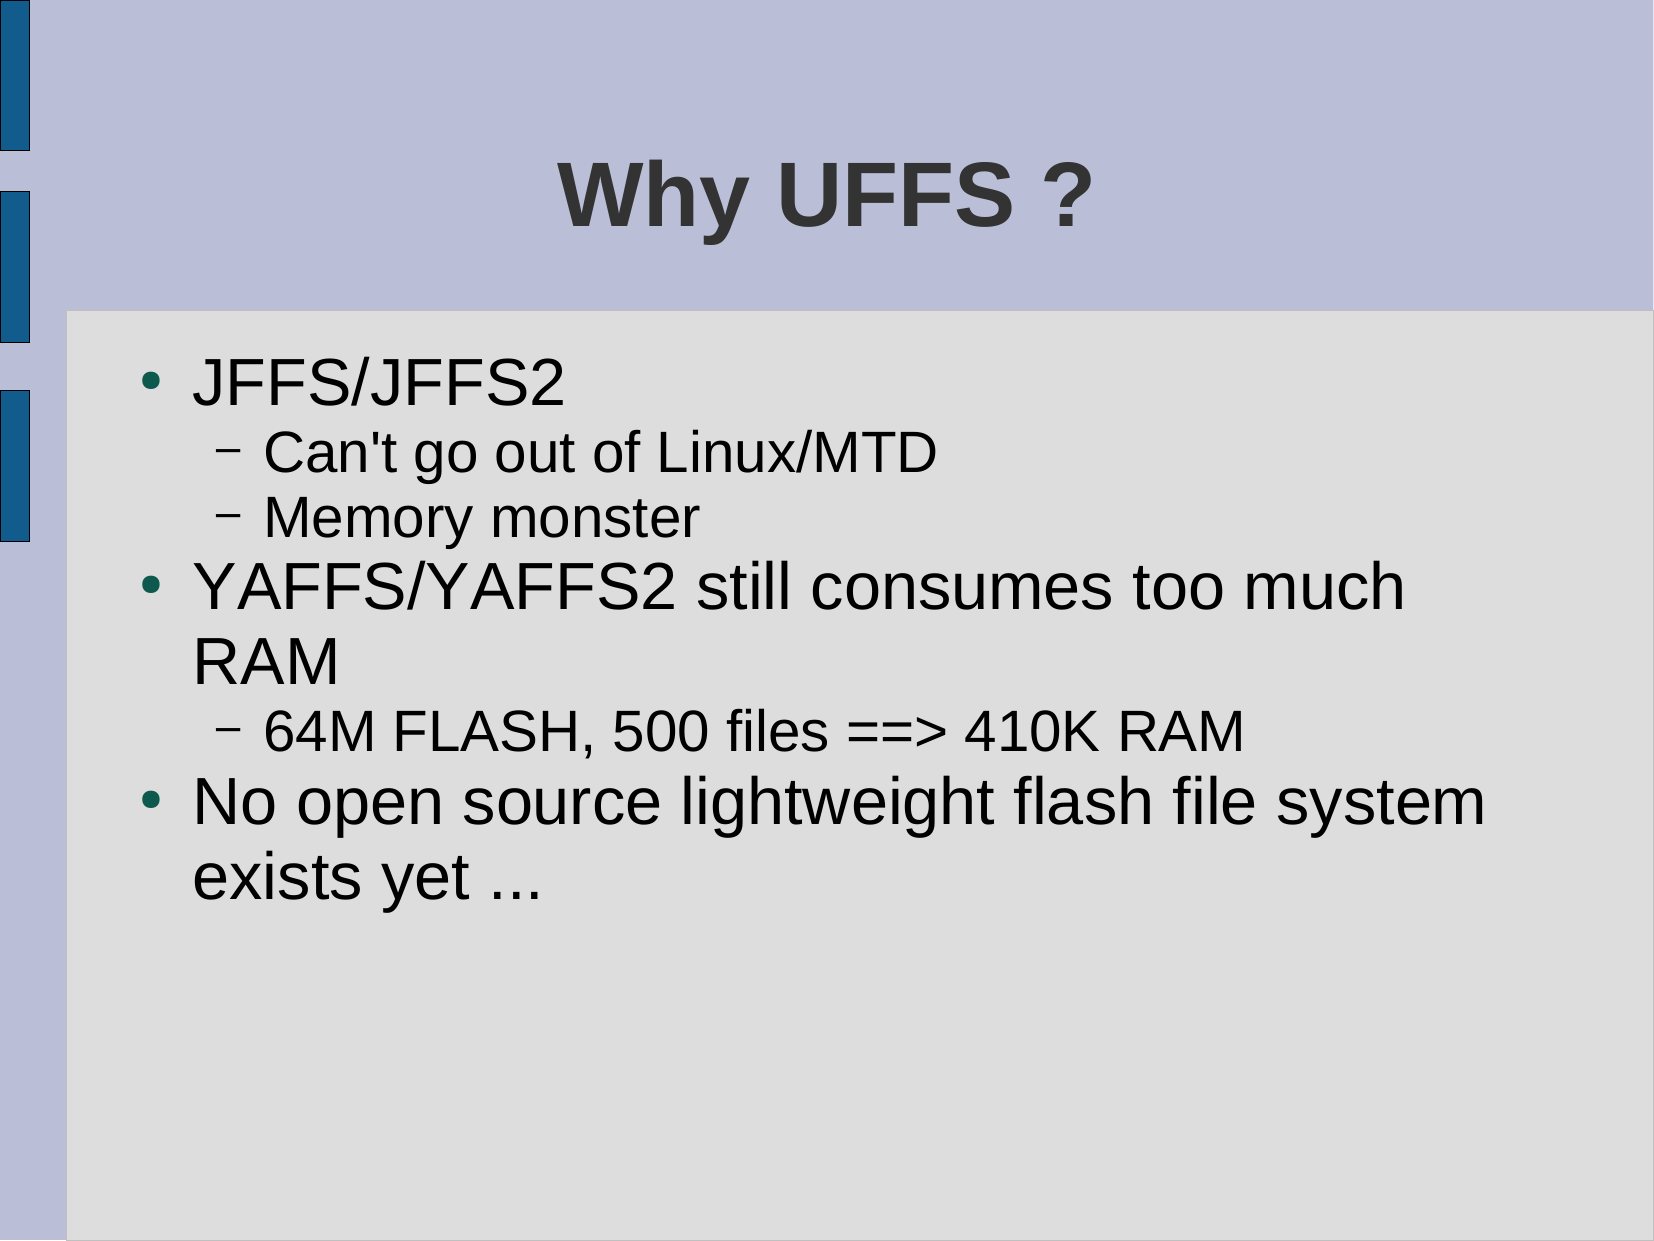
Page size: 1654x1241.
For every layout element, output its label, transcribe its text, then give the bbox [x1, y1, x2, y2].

list JFFS/JFFS2 Can't go out of Linux/MTD Memory monster YAFFS/YAFFS2 still consumes too much RAM 64M FLASH, 500 files ==> 410K RAM No open source lightweight flash file system exists yet ... [121, 344, 1534, 1127]
title Why UFFS ? [121, 91, 1534, 299]
